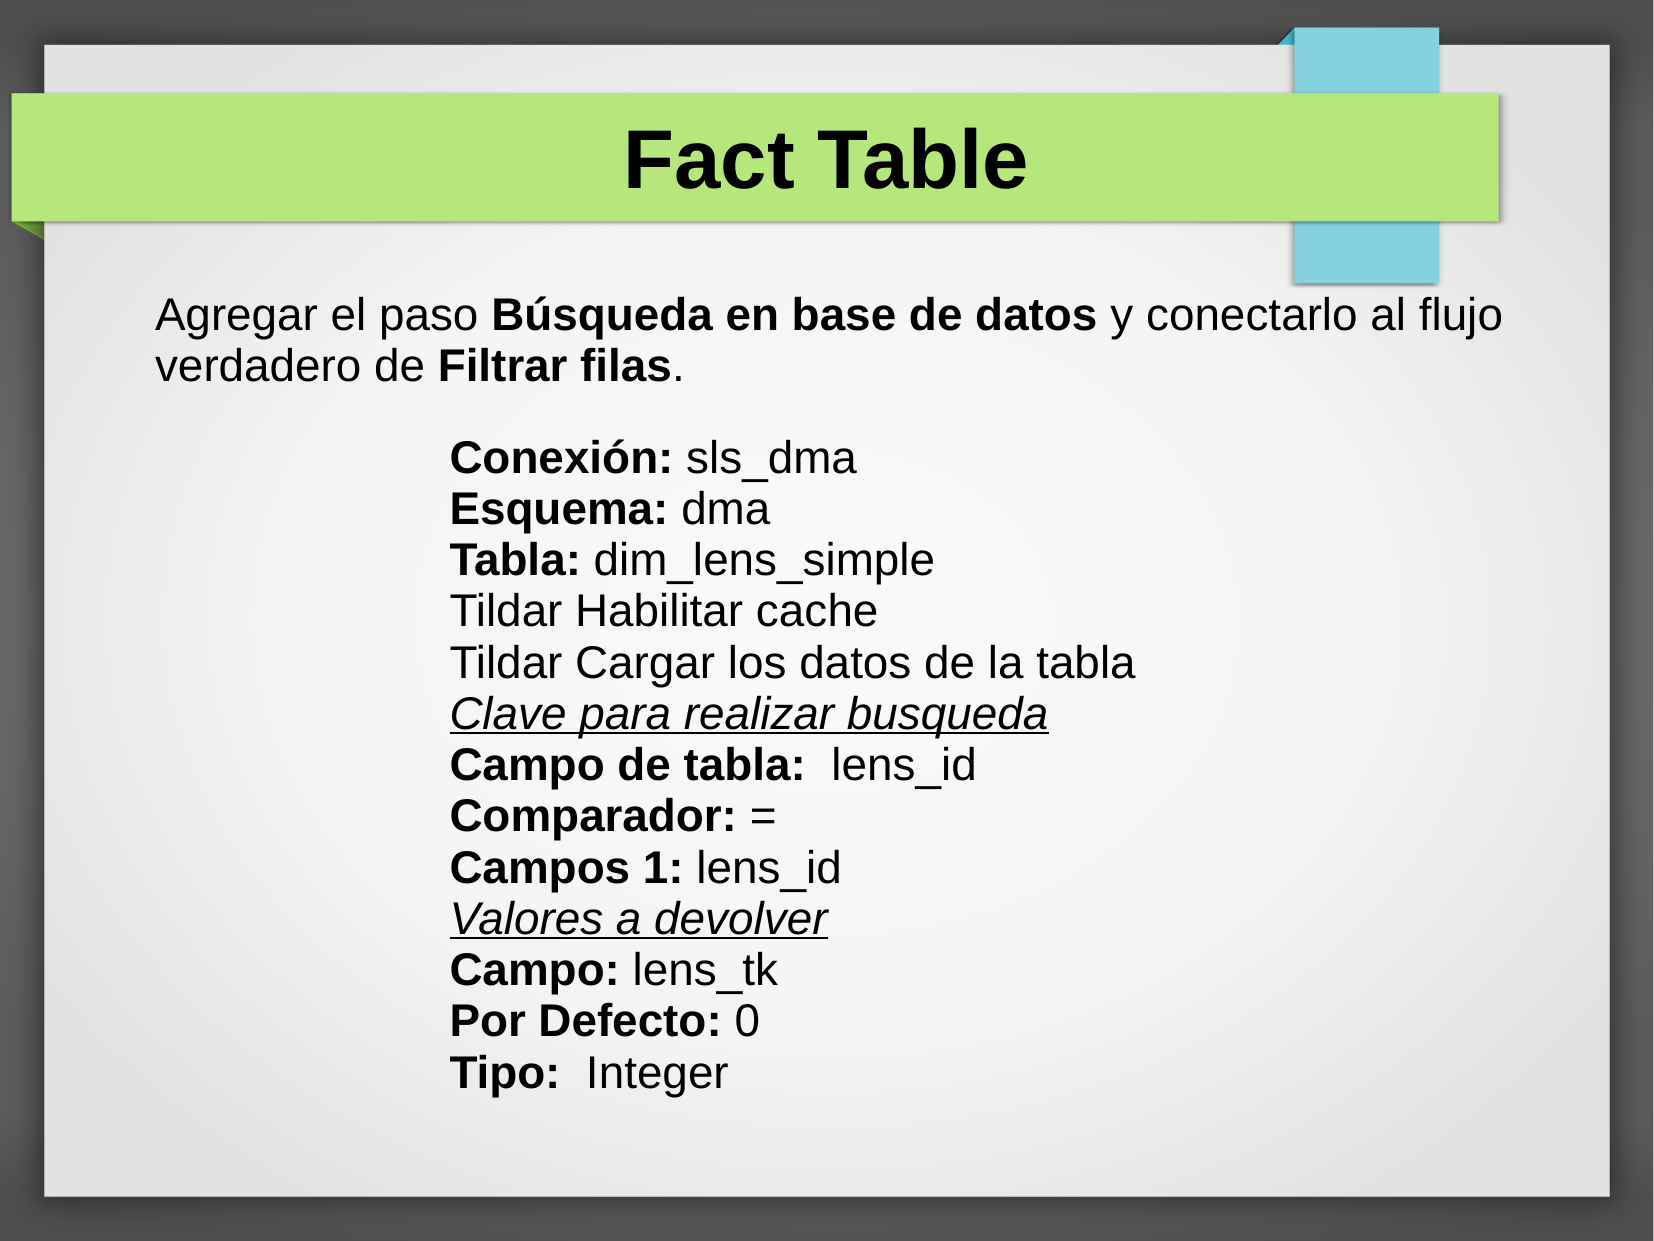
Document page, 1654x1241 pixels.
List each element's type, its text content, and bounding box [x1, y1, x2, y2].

text_box Agregar el paso Búsqueda en base de datos y conectarlo al flujo verdadero de Filtrar filas. [140, 281, 1532, 399]
picture [0, 0, 1654, 1241]
title Fact Table [70, 106, 1583, 213]
text_box Conexión: sls_dma Esquema: dma Tabla: dim_lens_simple Tildar Habilitar cache Tildar Cargar los datos de la tabla Clave para realizar busqueda Campo de tabla: lens_id Comparador: = Campos 1: lens_id Valores a devolver Campo: lens_tk Por Defecto: 0 Tipo: Integer [434, 424, 1191, 1106]
